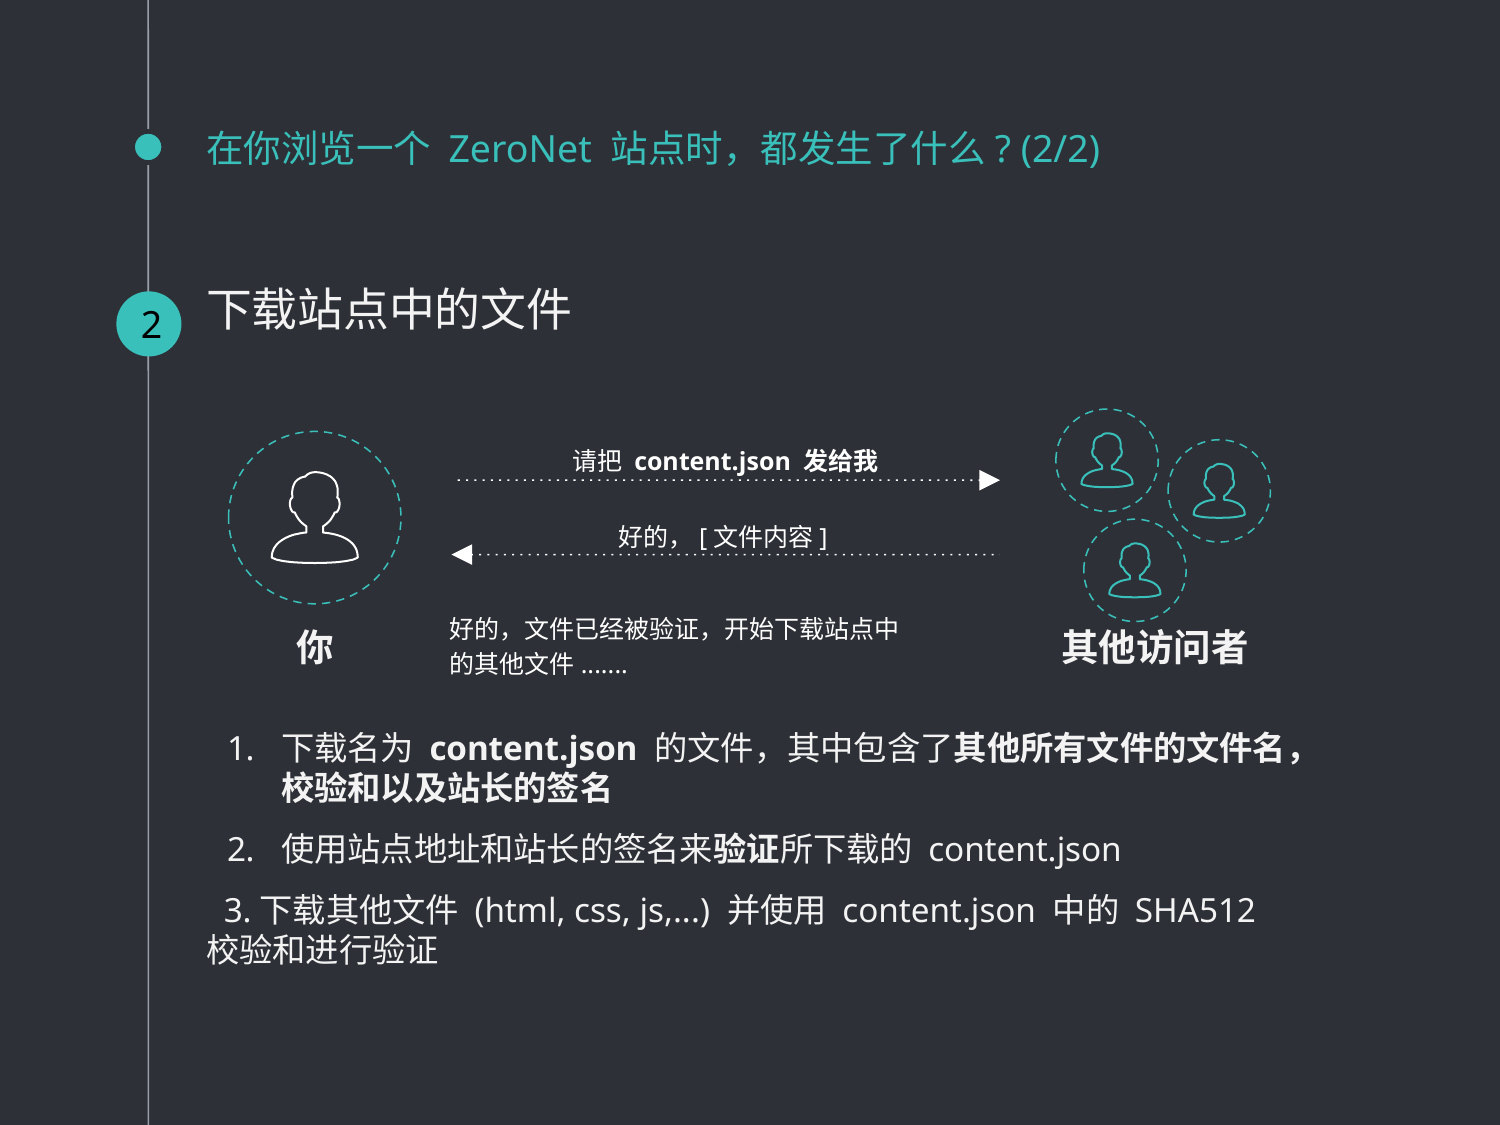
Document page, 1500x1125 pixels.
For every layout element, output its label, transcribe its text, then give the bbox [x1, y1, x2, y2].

list 下载站点中的文件 [191, 265, 1317, 369]
list 下载名为 content.json 的文件，其中包含了其他所有文件的文件名，校验和以及站长的签名 使用站点地址和站长的签名来验证所下载的 content.json 3.下载其他文件 (html, css, js,...) 并使用 content.json 中的 SHA512 校验和进行验证 [191, 712, 1363, 1084]
text_box 其他访问者 [993, 609, 1318, 685]
text_box 请把 content.json 发给我 [457, 425, 994, 480]
text_box 你 [234, 609, 395, 685]
text_box 好的，[文件内容] [478, 502, 968, 555]
title 在你浏览一个 ZeroNet 站点时，都发生了什么? (2/2) [191, 109, 1317, 185]
text_box 好的，文件已经被验证，开始下载站点中的其他文件....... [434, 594, 925, 685]
text_box 2 [116, 291, 182, 357]
